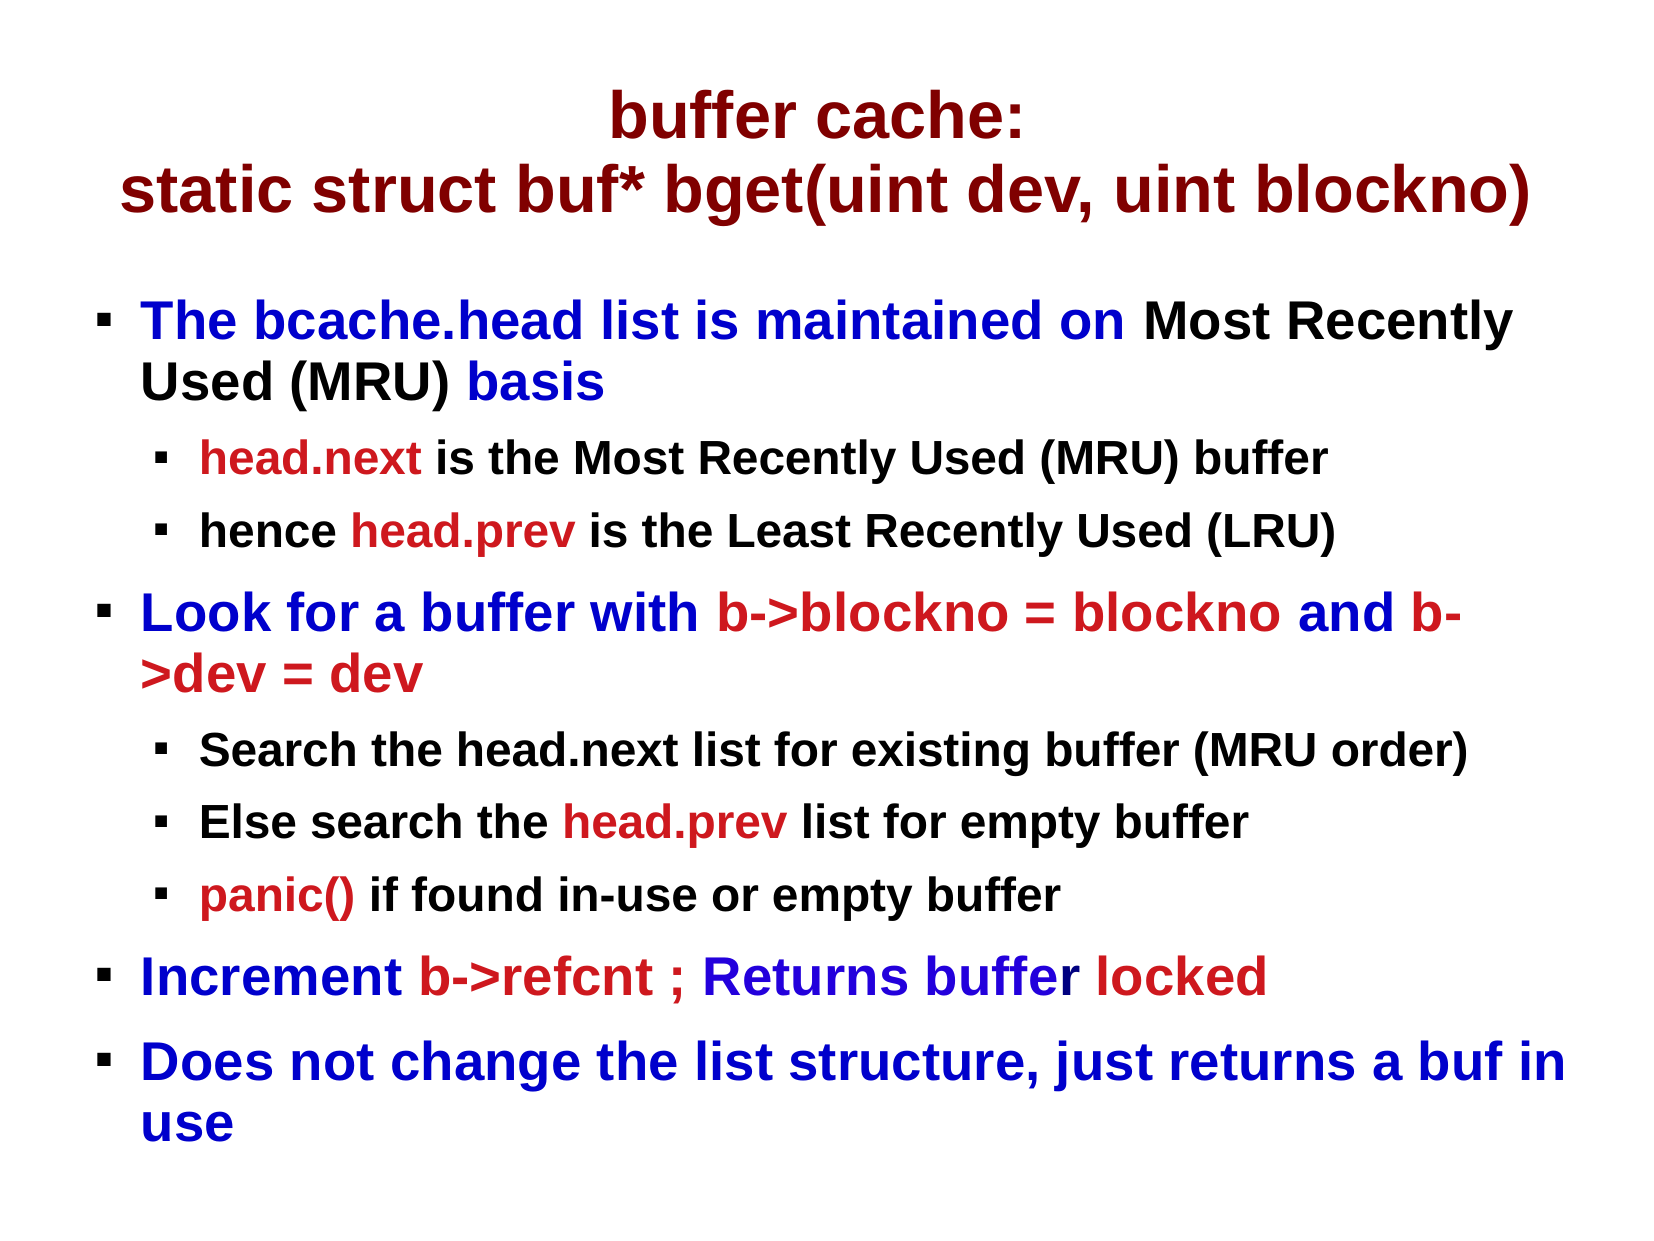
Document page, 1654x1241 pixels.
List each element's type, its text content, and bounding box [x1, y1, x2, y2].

title buffer cache: static struct buf* bget(uint dev, uint blockno) [82, 48, 1571, 257]
list The bcache.head list is maintained on Most Recently Used (MRU) basis head.next is the Most Recently Used (MRU) buffer hence head.prev is the Least Recently Used (LRU) Look for a buffer with b->blockno = blockno and b->dev = dev Search the head.next list for existing buffer (MRU order) Else search the head.prev list for empty buffer panic() if found in-use or empty buffer Increment b->refcnt ; Returns buffer locked Does not change the list structure, just returns a buf in use [82, 290, 1583, 1158]
